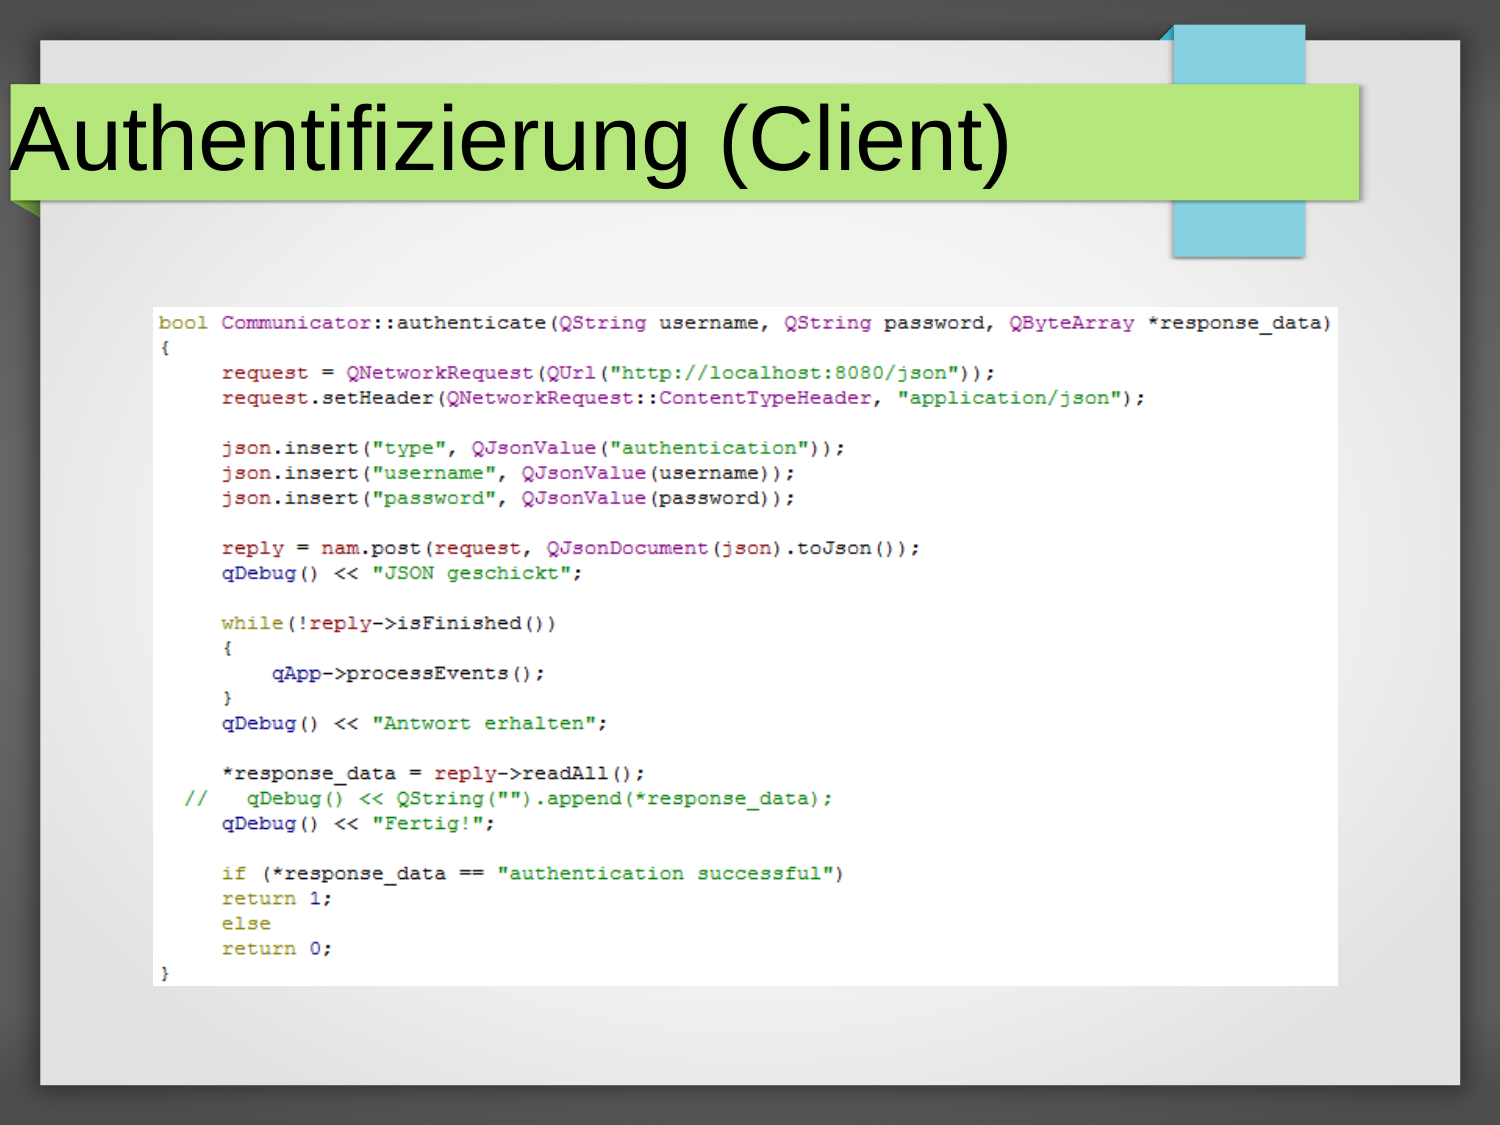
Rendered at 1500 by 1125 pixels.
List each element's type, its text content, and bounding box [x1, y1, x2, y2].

title Authentifizierung (Client) [10, 44, 1360, 233]
picture [0, 0, 1500, 1125]
